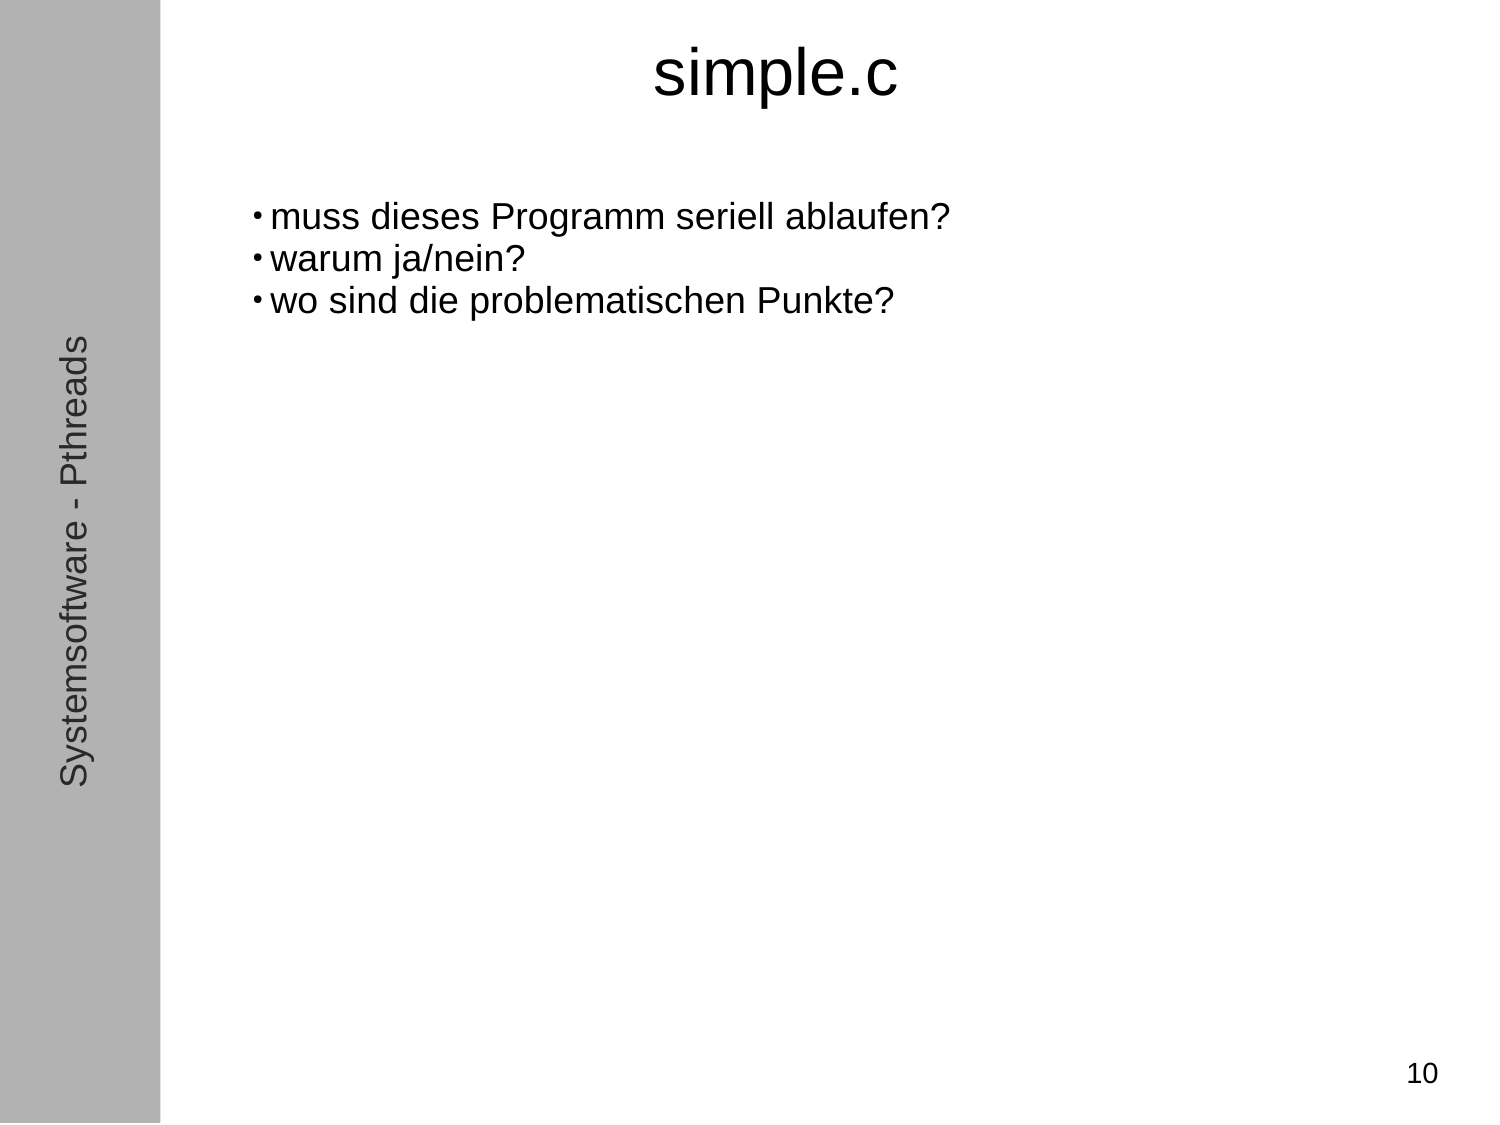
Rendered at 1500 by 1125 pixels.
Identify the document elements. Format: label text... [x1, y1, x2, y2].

text_box [0, 0, 160, 1123]
text_box <number> [1406, 1057, 1500, 1106]
text_box simple.c [622, 27, 931, 123]
text_box muss dieses Programm seriell ablaufen? warum ja/nein? wo sind die problematischen Punkte? [237, 187, 1448, 918]
text_box Systemsoftware - Pthreads [47, 1, 121, 1124]
